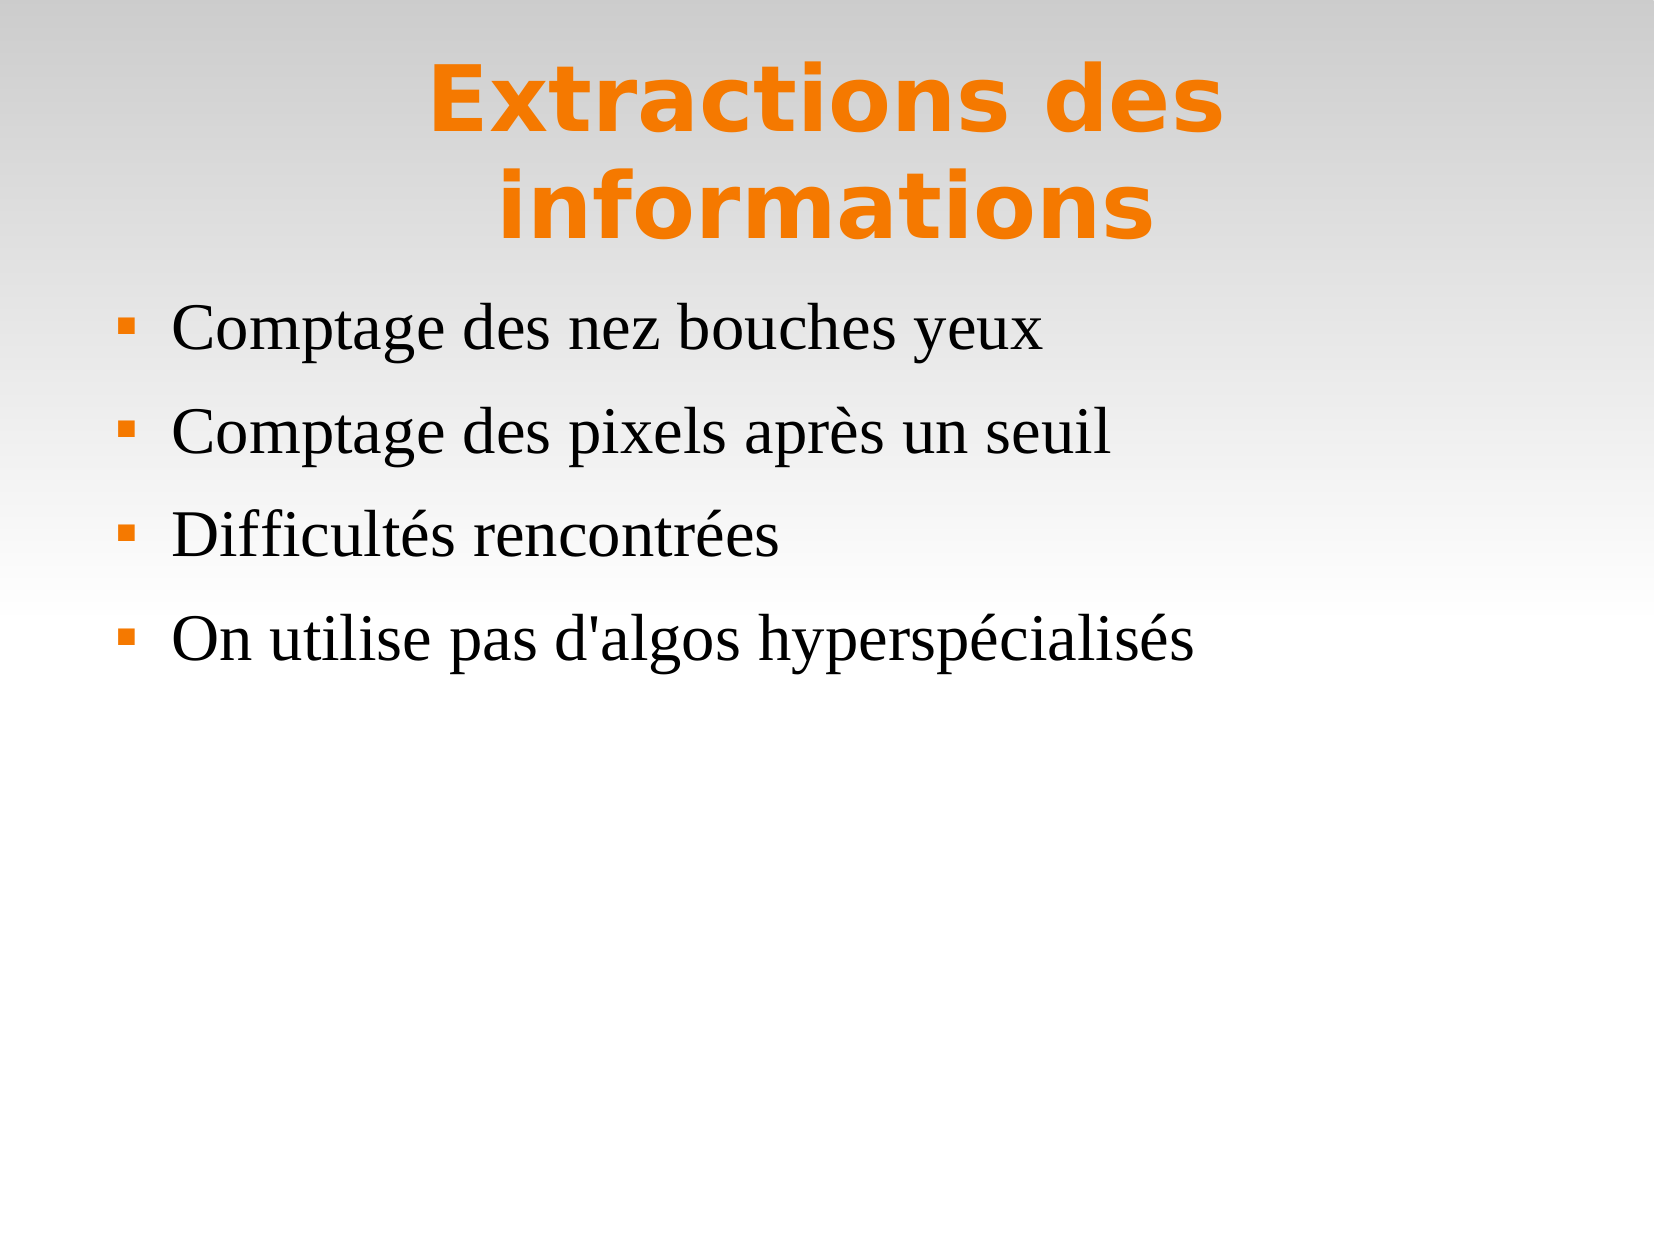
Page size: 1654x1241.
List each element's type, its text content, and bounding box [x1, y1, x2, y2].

title Extractions des informations [82, 45, 1571, 261]
list Comptage des nez bouches yeux Comptage des pixels après un seuil Difficultés rencontrées On utilise pas d'algos hyperspécialisés [82, 290, 1571, 1094]
